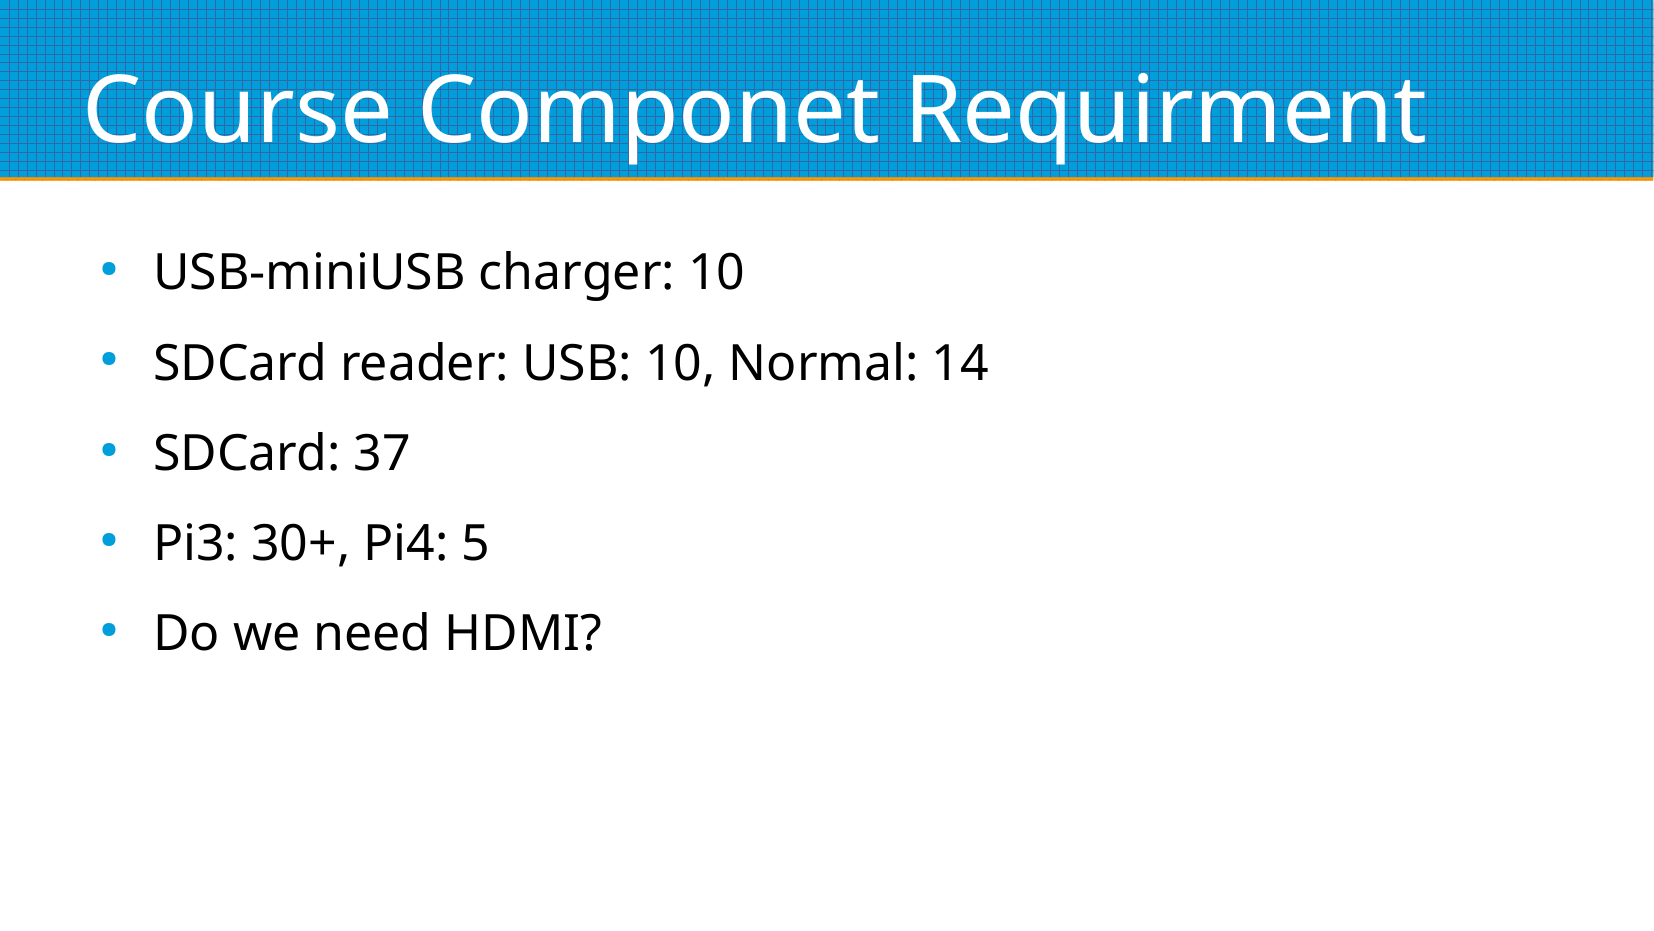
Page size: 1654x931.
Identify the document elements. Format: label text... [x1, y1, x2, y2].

list USB-miniUSB charger: 10 SDCard reader: USB: 10, Normal: 14 SDCard: 37 Pi3: 30+, Pi4: 5 Do we need HDMI? [82, 236, 1563, 811]
title Course Componet Requirment [82, 14, 1571, 171]
